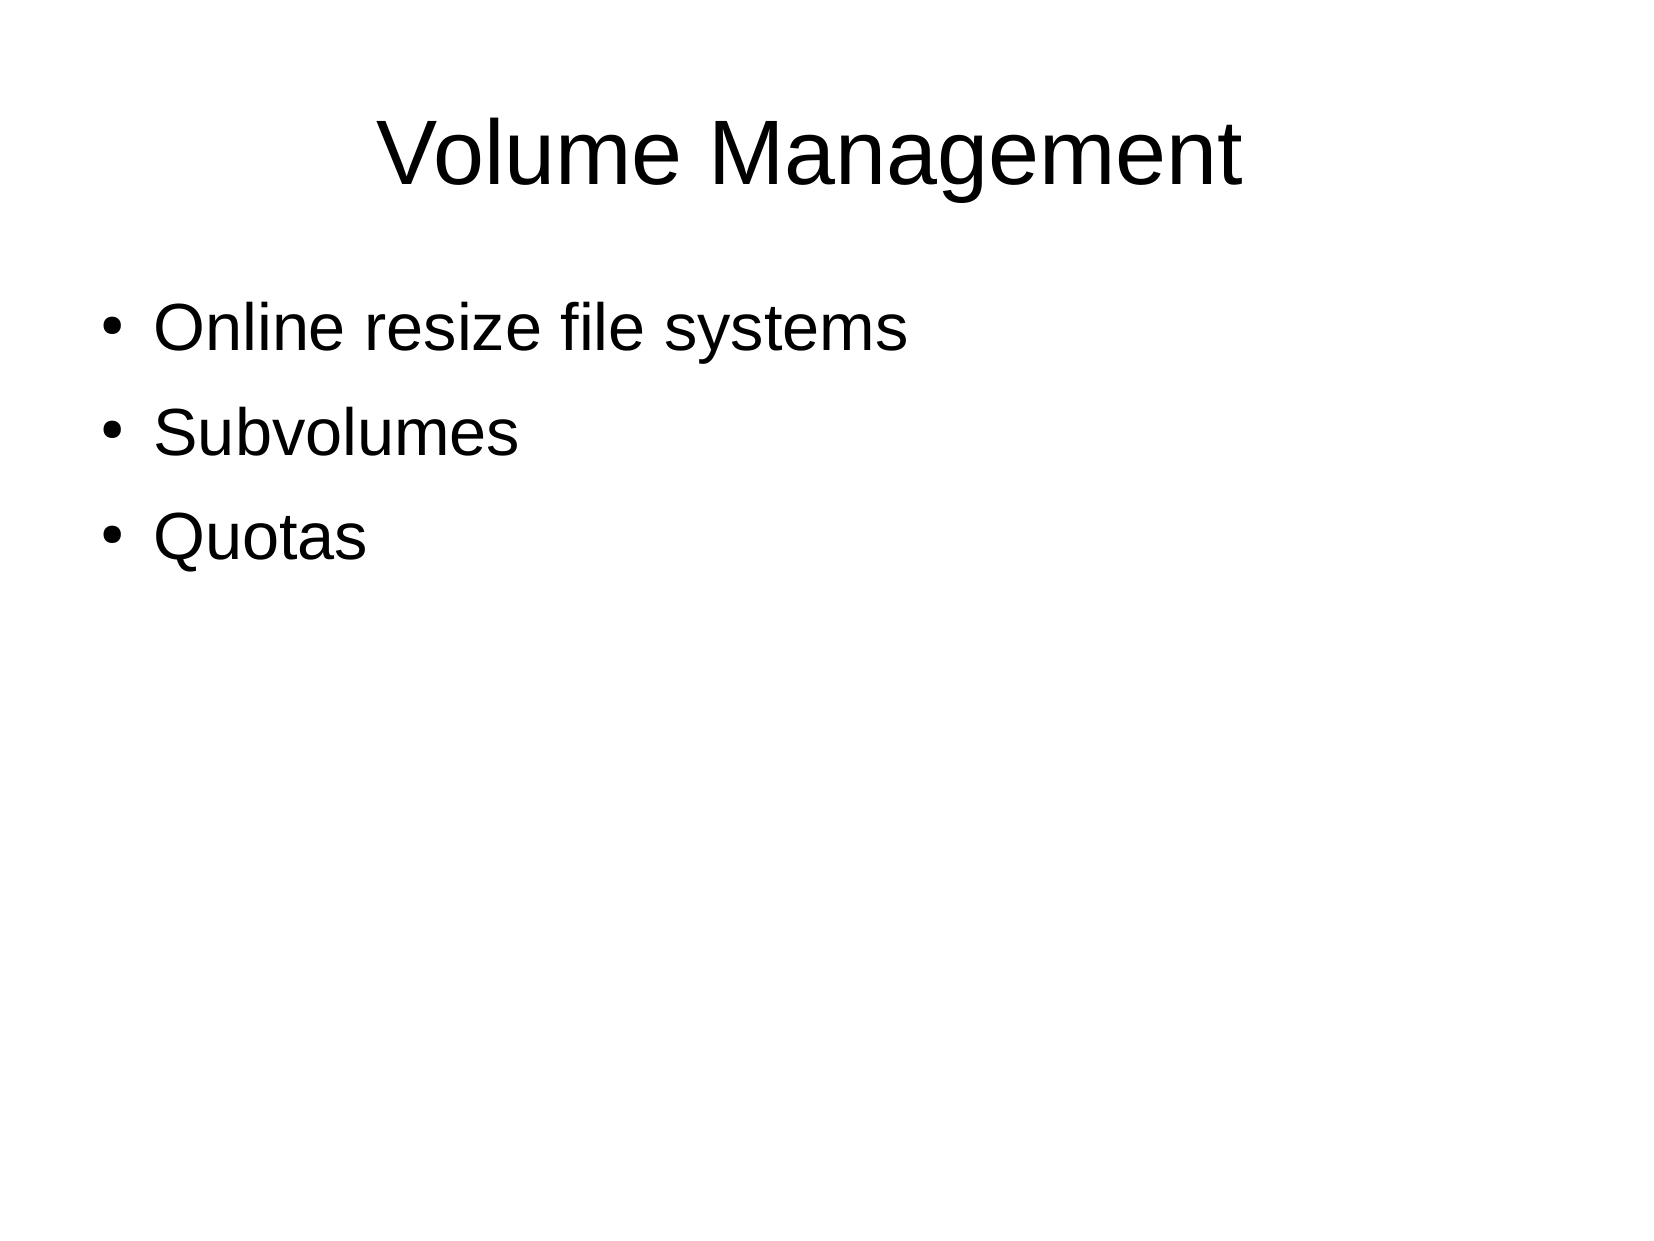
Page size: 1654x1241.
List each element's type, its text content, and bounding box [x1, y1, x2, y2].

title Volume Management [82, 49, 1571, 257]
list Online resize file systems Subvolumes Quotas [82, 290, 1571, 1010]
